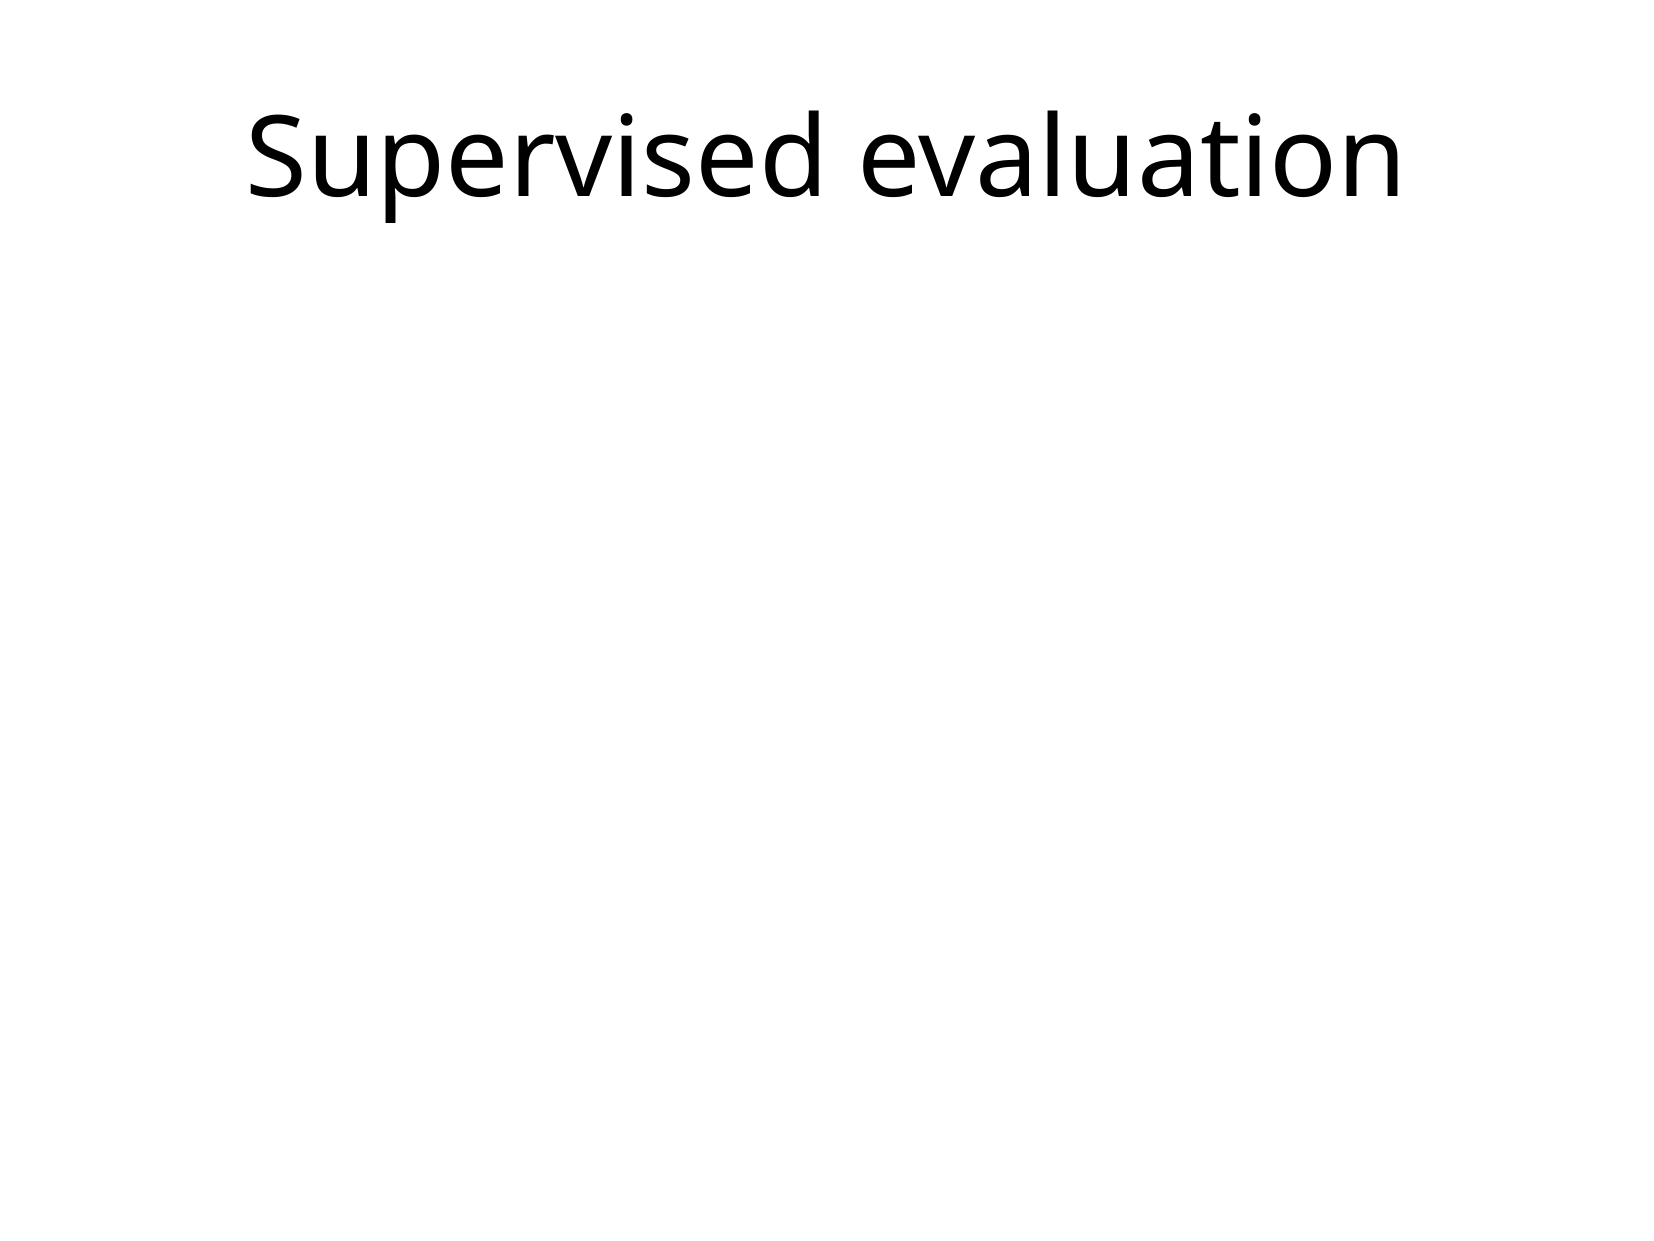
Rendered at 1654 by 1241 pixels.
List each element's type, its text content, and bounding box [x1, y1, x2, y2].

title Supervised evaluation [82, 49, 1571, 257]
